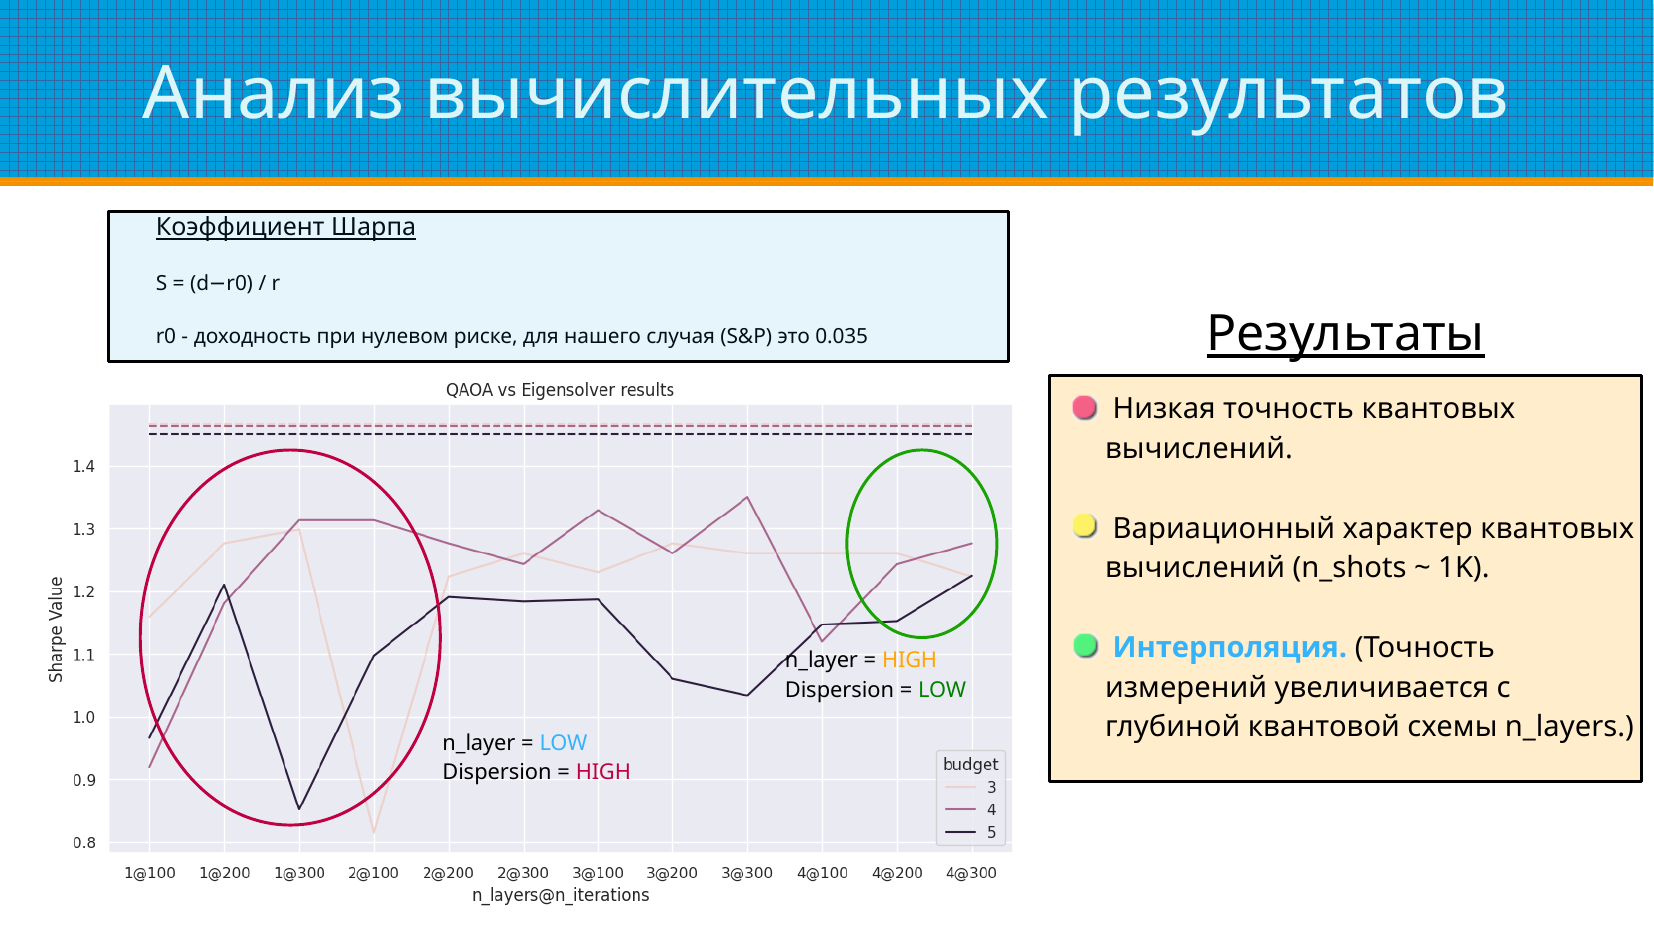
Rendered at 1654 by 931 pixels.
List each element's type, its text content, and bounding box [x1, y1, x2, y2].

text_box Коэффициент Шарпа S = (d−r0) / r r0 - доходность при нулевом риске, для нашего случая (S&P) это 0.035 [150, 203, 1654, 356]
text_box [846, 449, 997, 638]
text_box [1049, 375, 1642, 782]
title Анализ вычислительныx результатов [82, 8, 1571, 172]
text_box Низкая точность квантовых вычислений. Вариационный характер квантовых вычислений (n_shots ~ 1K). Интерполяция. (Точность измерений увеличивается с глубиной квантовой схемы n_layers.) [1099, 381, 1643, 792]
text_box Результаты [1200, 290, 1483, 371]
picture [1071, 394, 1100, 423]
text_box n_layer = HIGH Dispersion = LOW [778, 638, 972, 710]
picture [1072, 632, 1101, 662]
picture [39, 372, 1022, 913]
text_box n_layer = LOW Dispersion = HIGH [436, 721, 637, 792]
text_box [108, 211, 1009, 362]
picture [1071, 512, 1100, 542]
text_box [140, 450, 441, 826]
